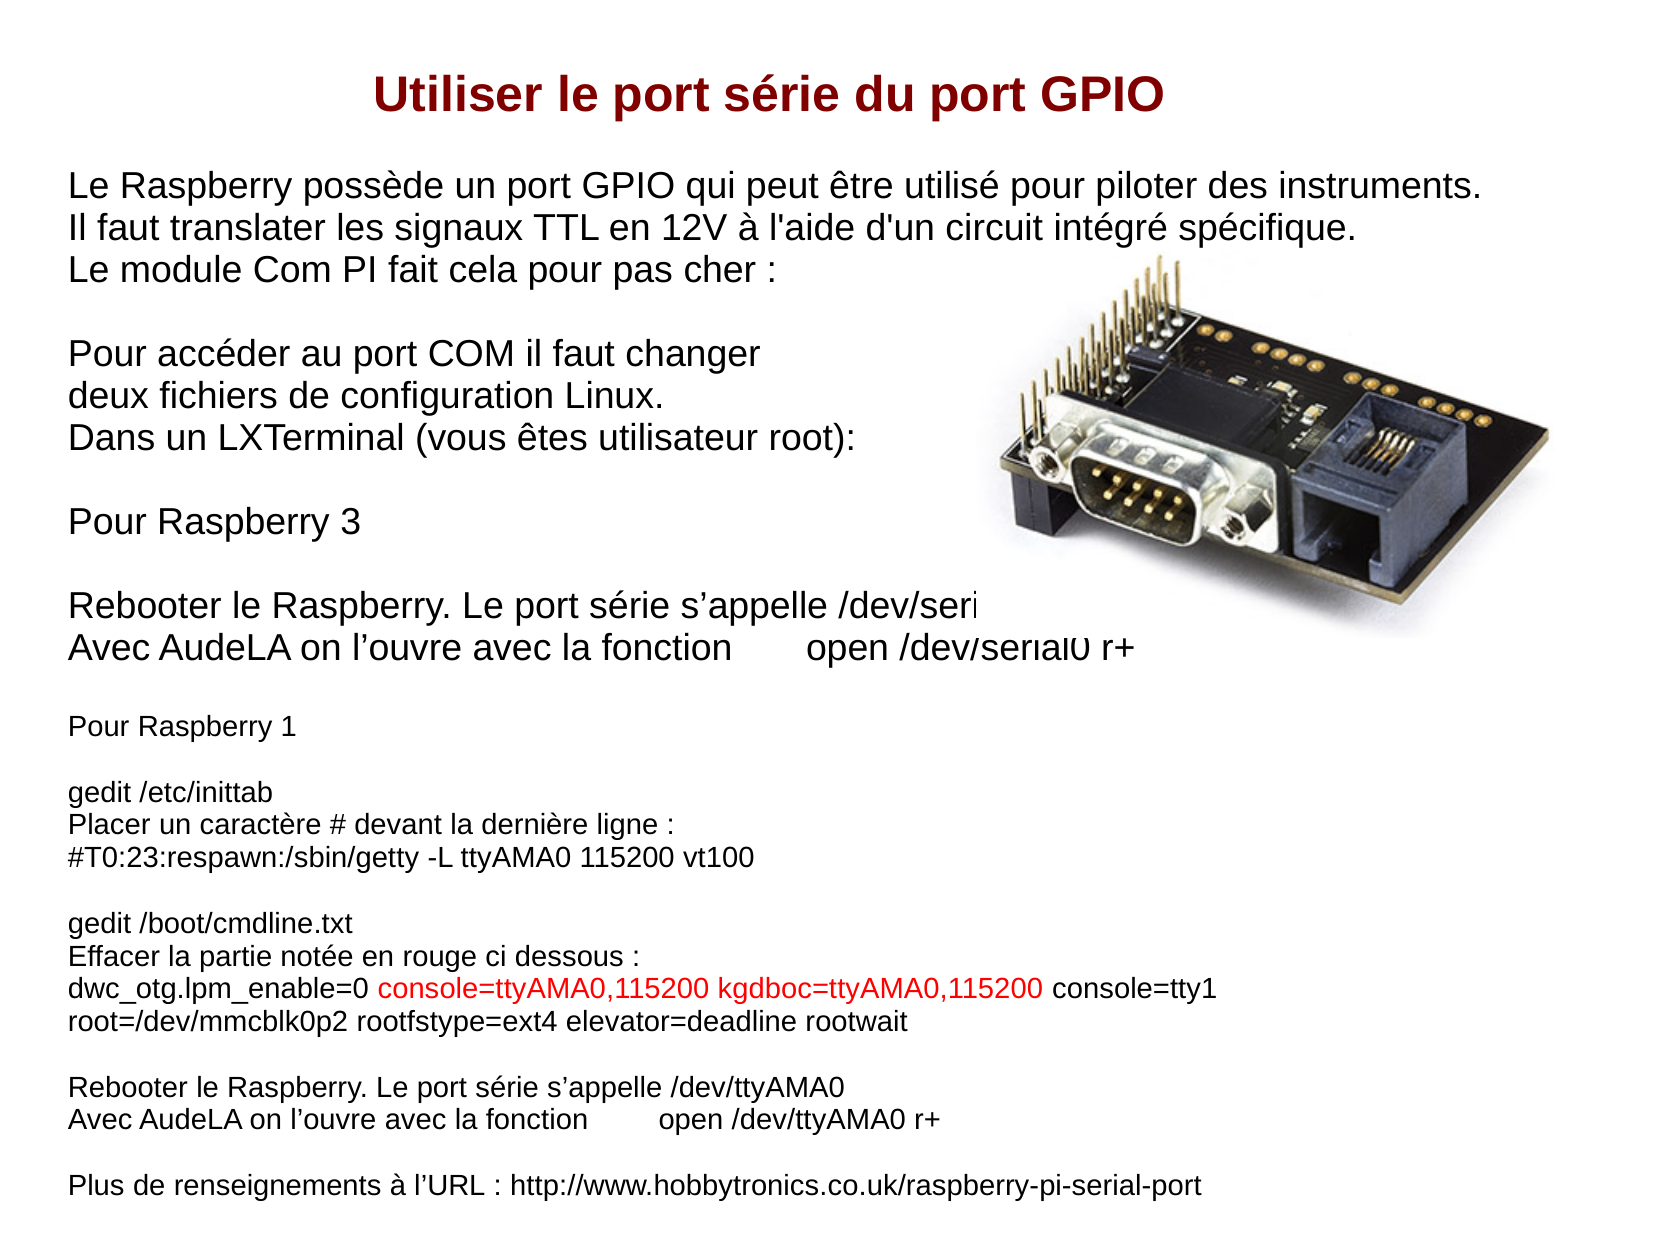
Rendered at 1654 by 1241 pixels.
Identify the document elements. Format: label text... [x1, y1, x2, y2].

picture [976, 251, 1565, 638]
text_box Utiliser le port série du port GPIO Le Raspberry possède un port GPIO qui peut être utilisé pour piloter des instruments. Il faut translater les signaux TTL en 12V à l'aide d'un circuit intégré spécifique. Le module Com PI fait cela pour pas cher : Pour accéder au port COM il faut changer deux fichiers de configuration Linux. Dans un LXTerminal (vous êtes utilisateur root): Pour Raspberry 3 Rebooter le Raspberry. Le port série s’appelle /dev/serial0 Avec AudeLA on l’ouvre avec la fonction open /dev/serial0 r+ Pour Raspberry 1 gedit /etc/inittab Placer un caractère # devant la dernière ligne : #T0:23:respawn:/sbin/getty -L ttyAMA0 115200 vt100 gedit /boot/cmdline.txt Effacer la partie notée en rouge ci dessous : dwc_otg.lpm_enable=0 console=ttyAMA0,115200 kgdboc=ttyAMA0,115200 console=tty1 root=/dev/mmcblk0p2 rootfstype=ext4 elevator=deadline rootwait Rebooter le Raspberry. Le port série s’appelle /dev/ttyAMA0 Avec AudeLA on l’ouvre avec la fonction open /dev/ttyAMA0 r+ Plus de renseignements à l’URL : http://www.hobbytronics.co.uk/raspberry-pi-serial-port [53, 59, 1563, 1196]
